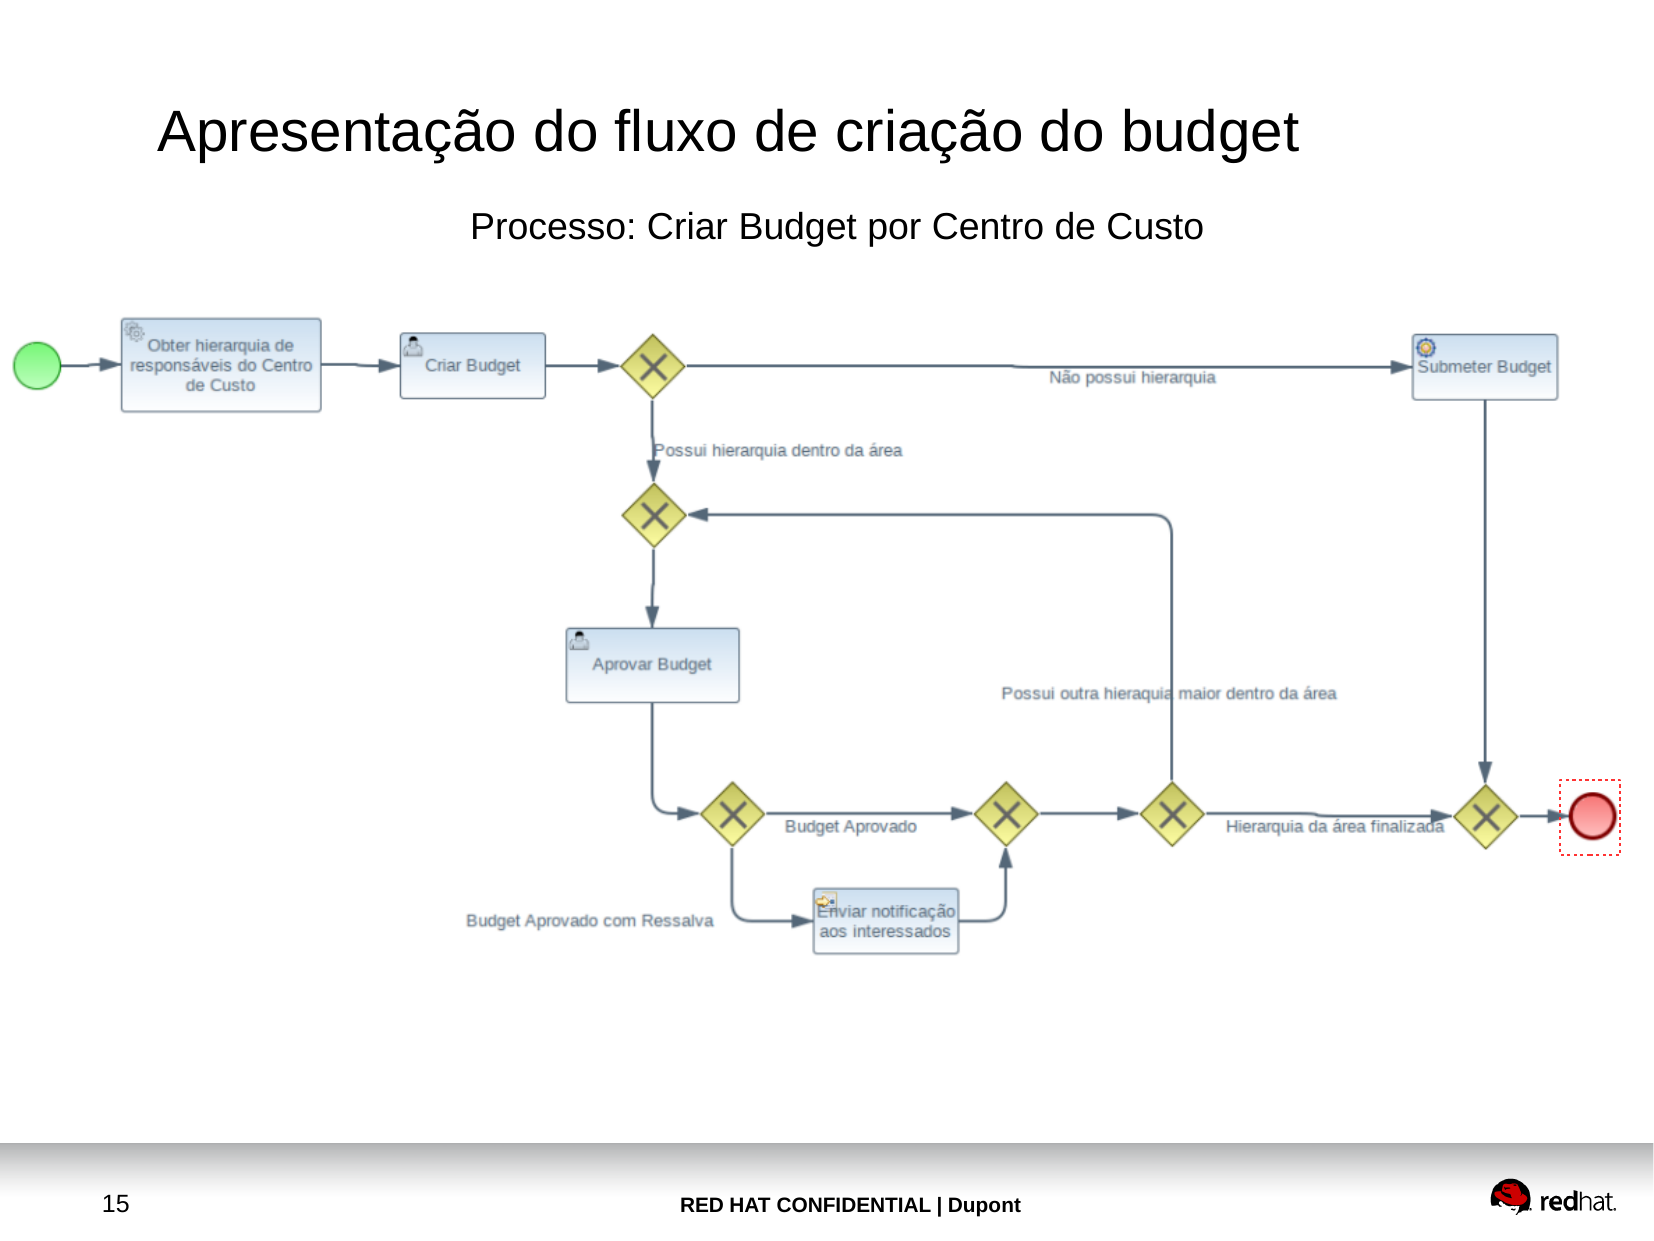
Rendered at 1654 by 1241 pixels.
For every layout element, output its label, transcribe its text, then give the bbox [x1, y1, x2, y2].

picture [0, 281, 1654, 976]
picture [0, 1143, 1654, 1241]
text_box Apresentação do fluxo de criação do budget [82, 37, 1571, 226]
text_box Processo: Criar Budget por Centro de Custo [455, 198, 1231, 256]
